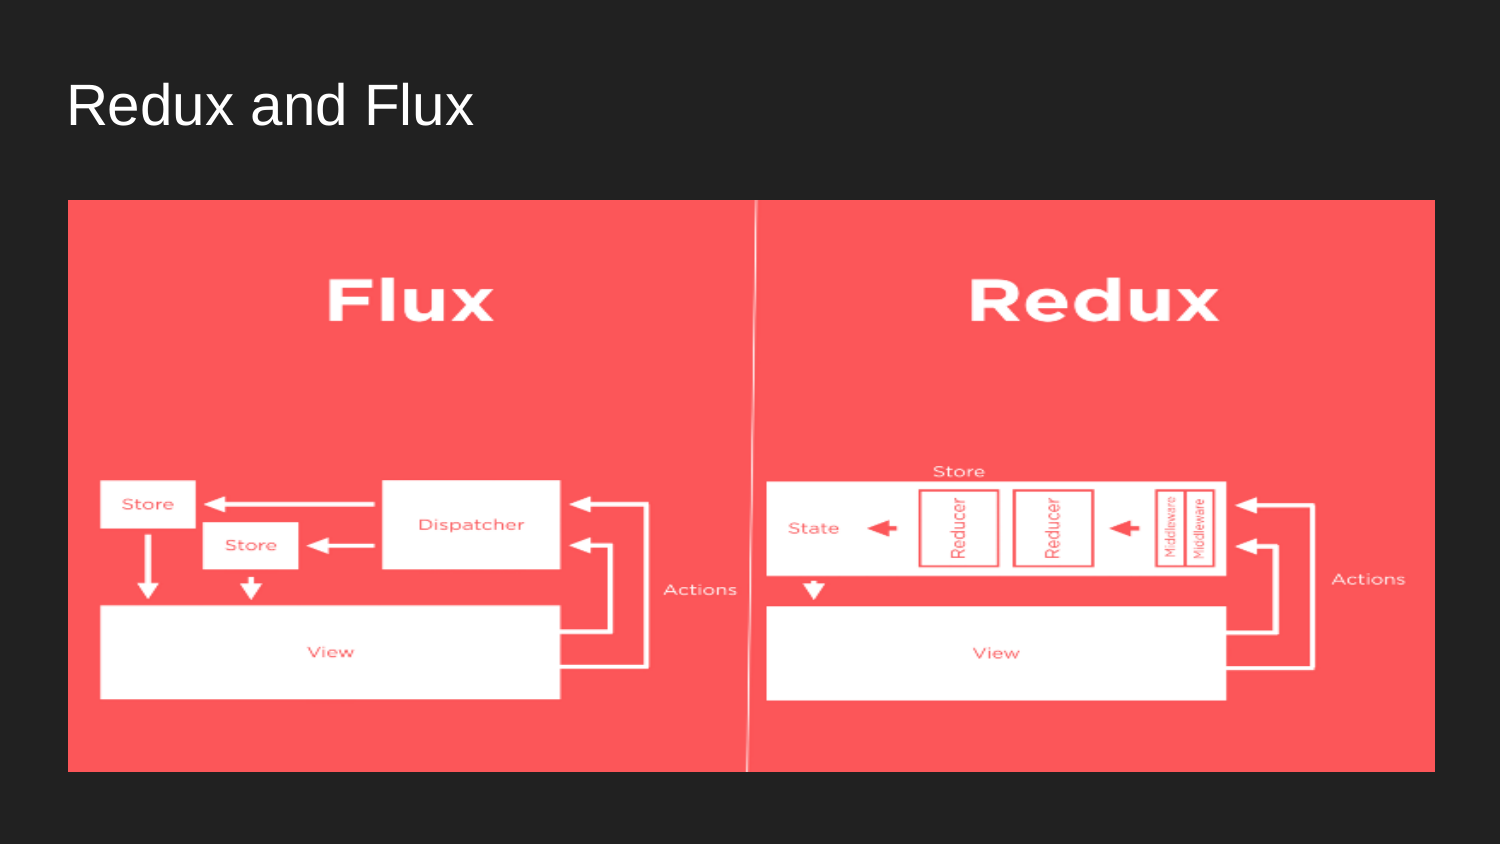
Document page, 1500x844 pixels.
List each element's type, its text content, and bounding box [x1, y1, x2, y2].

picture [68, 200, 1435, 772]
title Redux and Flux [51, 52, 1449, 147]
